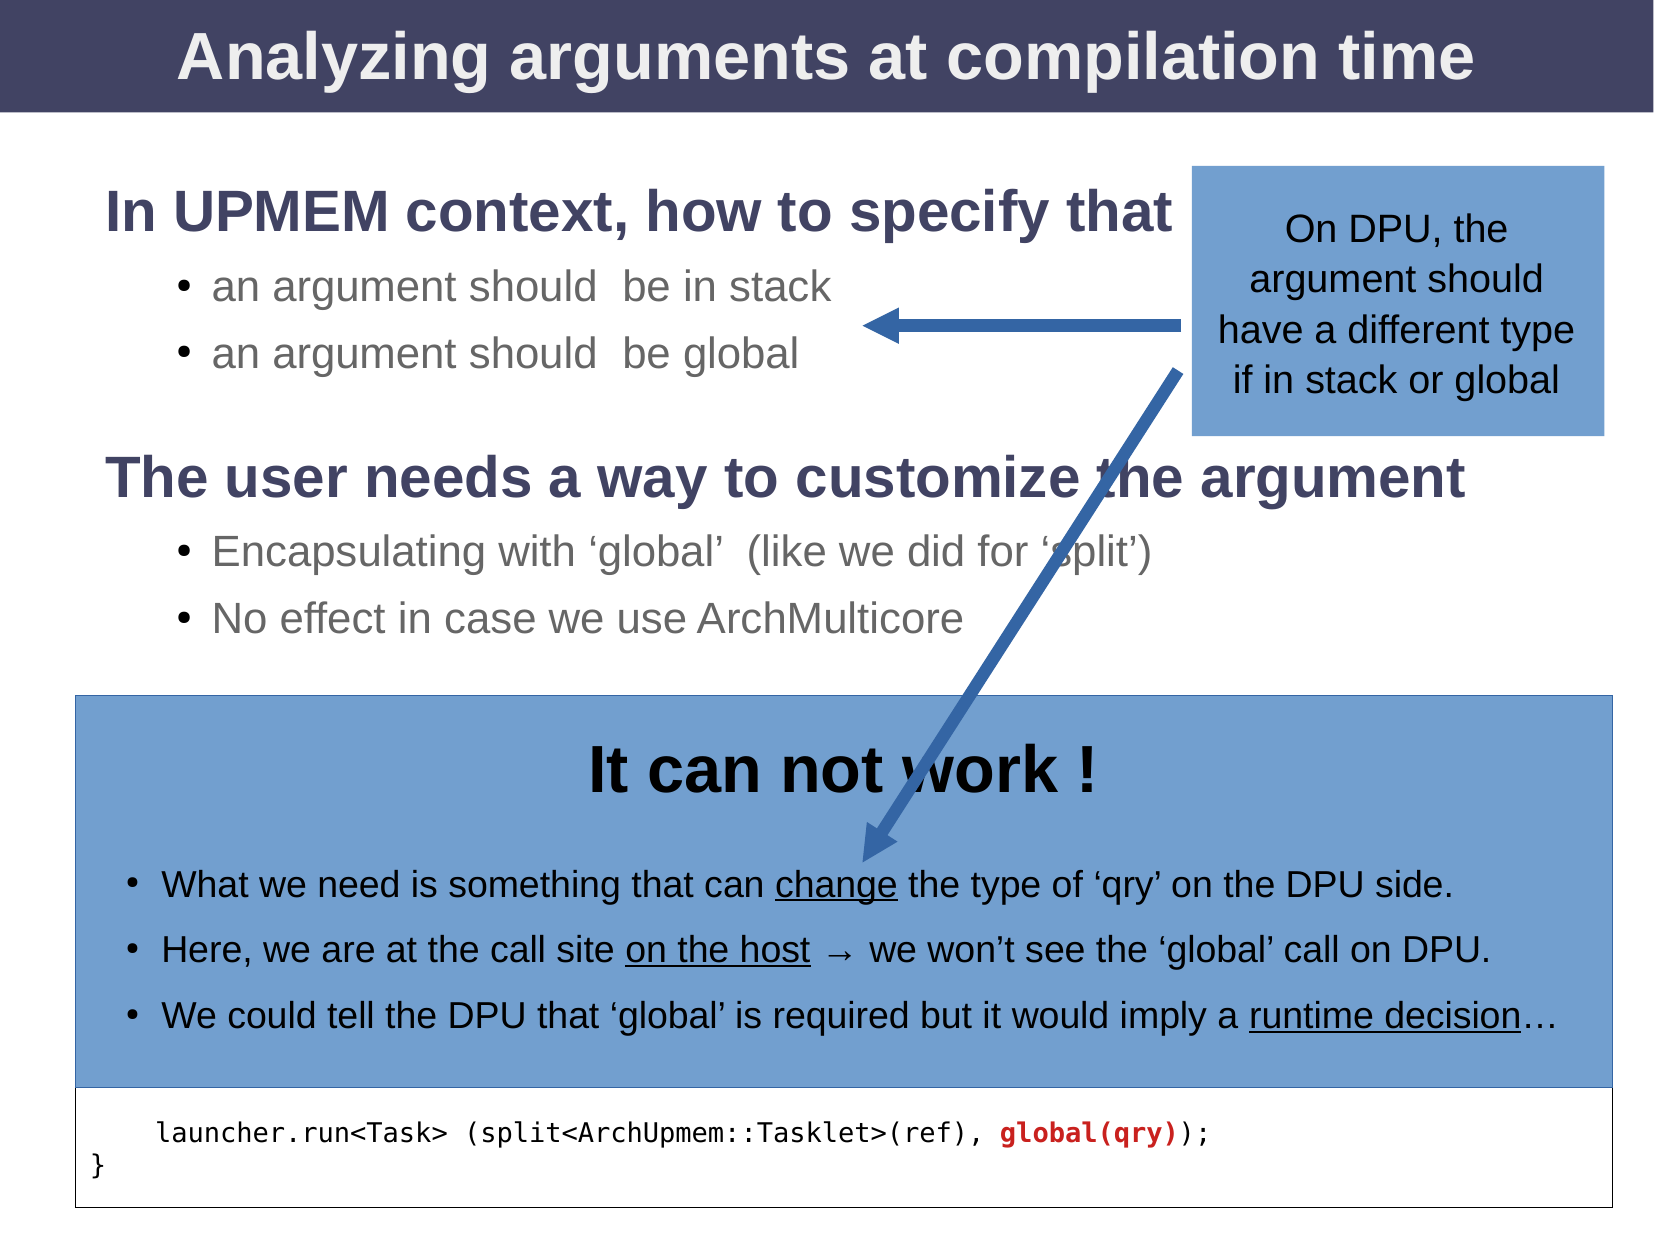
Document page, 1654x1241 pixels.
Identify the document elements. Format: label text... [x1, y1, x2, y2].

text_box In UPMEM context, how to specify that an argument should be in stack an argument should be global The user needs a way to customize the argument Encapsulating with ‘global’ (like we did for ‘split’) No effect in case we use ArchMulticore [90, 171, 1576, 693]
text_box On DPU, the argument should have a different type if in stack or global [1191, 165, 1605, 437]
text_box It can not work ! What we need is something that can change the type of ‘qry’ on the DPU side. Here, we are at the call site on the host → we won’t see the ‘global’ call on DPU. We could tell the DPU that ‘global’ is required but it would imply a runtime decision… [75, 695, 1613, 1088]
text_box template<class ARCH> struct Task { USING(ARCH); static auto run (int tuid, const vector<uint32_t>& ref, const vector<uint32_t>& qry) {} }; int main() { vector<uint32_t> ref, qry; // we suppose that ref and qry will be filled Launcher<ArchUpmem> launcher { 4_dpu }; launcher.run<Task> (split<ArchUpmem::Tasklet>(ref), global(qry)); } [75, 1088, 1613, 1208]
text_box Analyzing arguments at compilation time [0, 0, 1654, 113]
